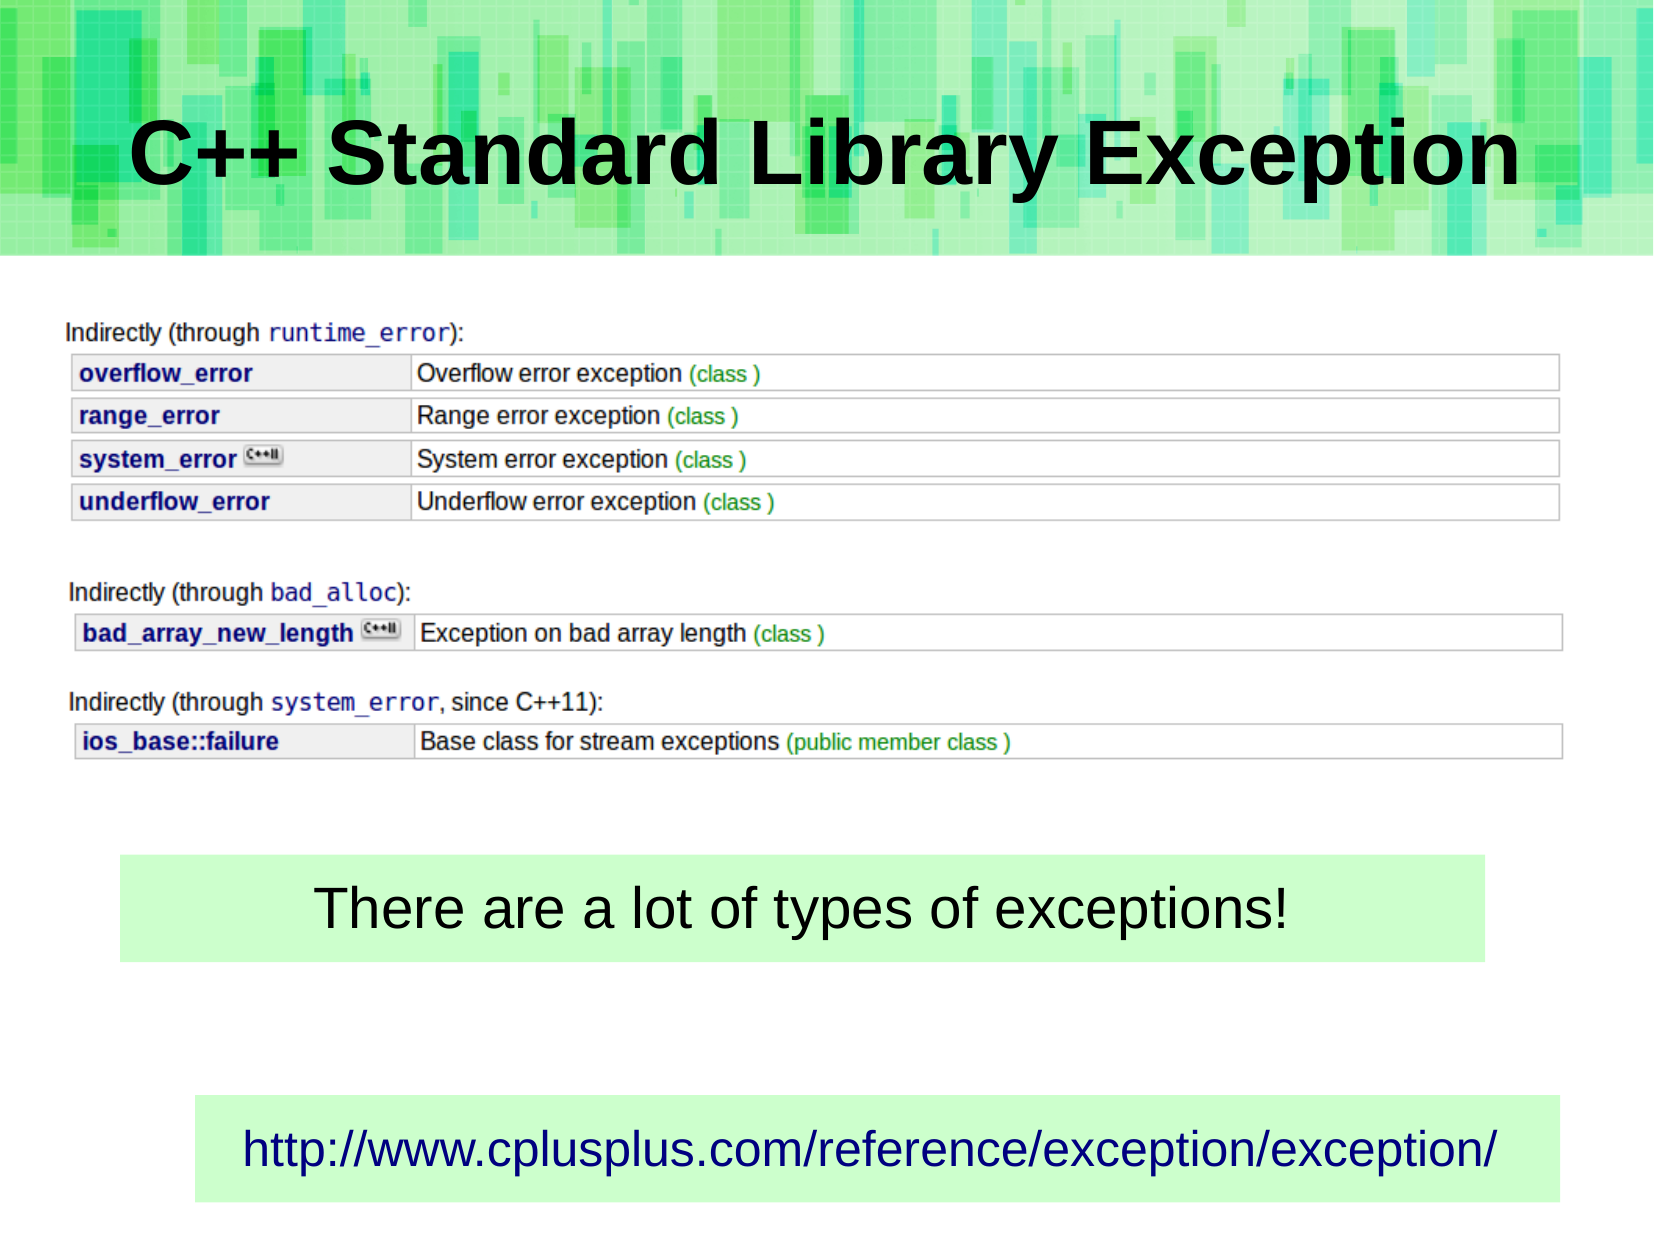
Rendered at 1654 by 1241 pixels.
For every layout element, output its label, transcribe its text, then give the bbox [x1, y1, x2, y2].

title C++ Standard Library Exception [82, 49, 1571, 257]
text_box There are a lot of types of exceptions! [120, 854, 1486, 963]
picture [0, 0, 1654, 1241]
text_box http://www.cplusplus.com/reference/exception/exception/ [195, 1095, 1561, 1203]
